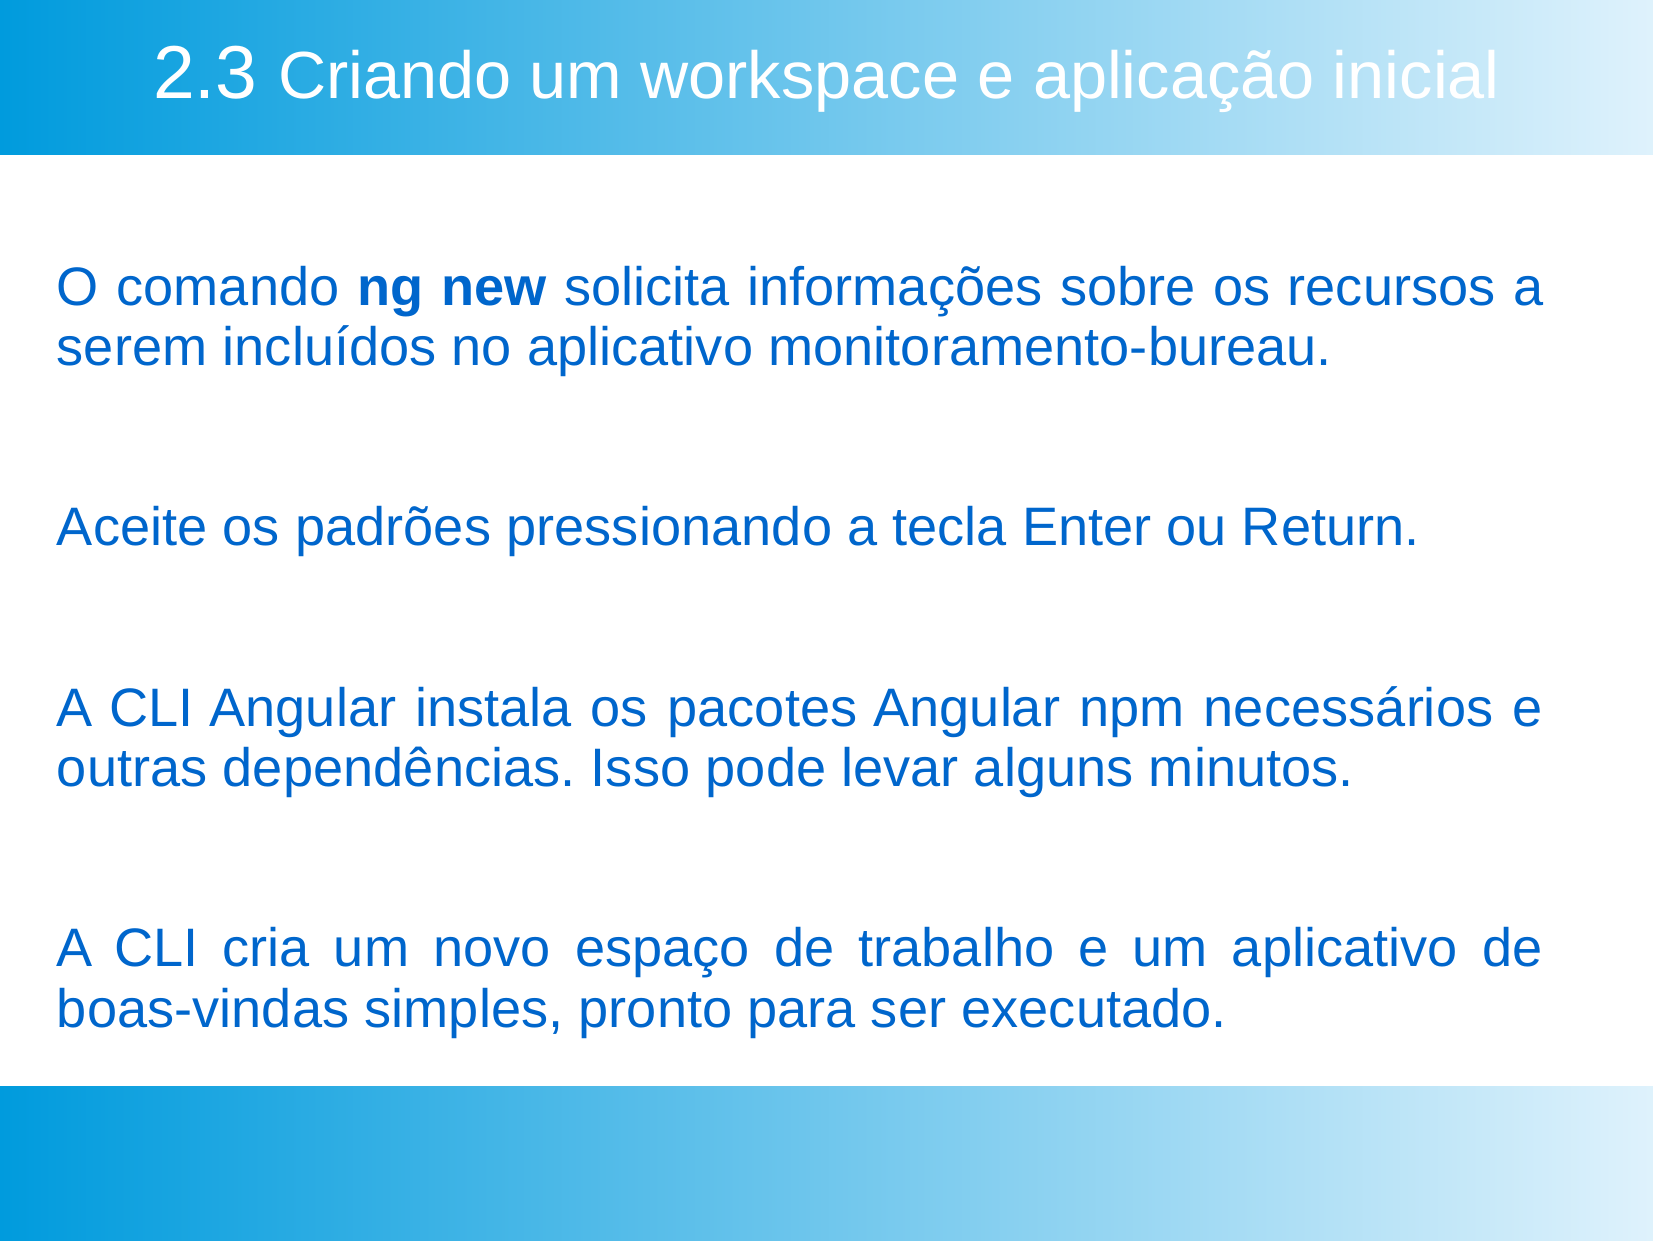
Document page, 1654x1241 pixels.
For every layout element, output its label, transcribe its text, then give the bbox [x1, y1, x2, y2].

title 2.3 Criando um workspace e aplicação inicial [82, 19, 1571, 125]
list O comando ng new solicita informações sobre os recursos a serem incluídos no aplicativo monitoramento-bureau. Aceite os padrões pressionando a tecla Enter ou Return. A CLI Angular instala os pacotes Angular npm necessários e outras dependências. Isso pode levar alguns minutos. A CLI cria um novo espaço de trabalho e um aplicativo de boas-vindas simples, pronto para ser executado. [56, 195, 1546, 916]
